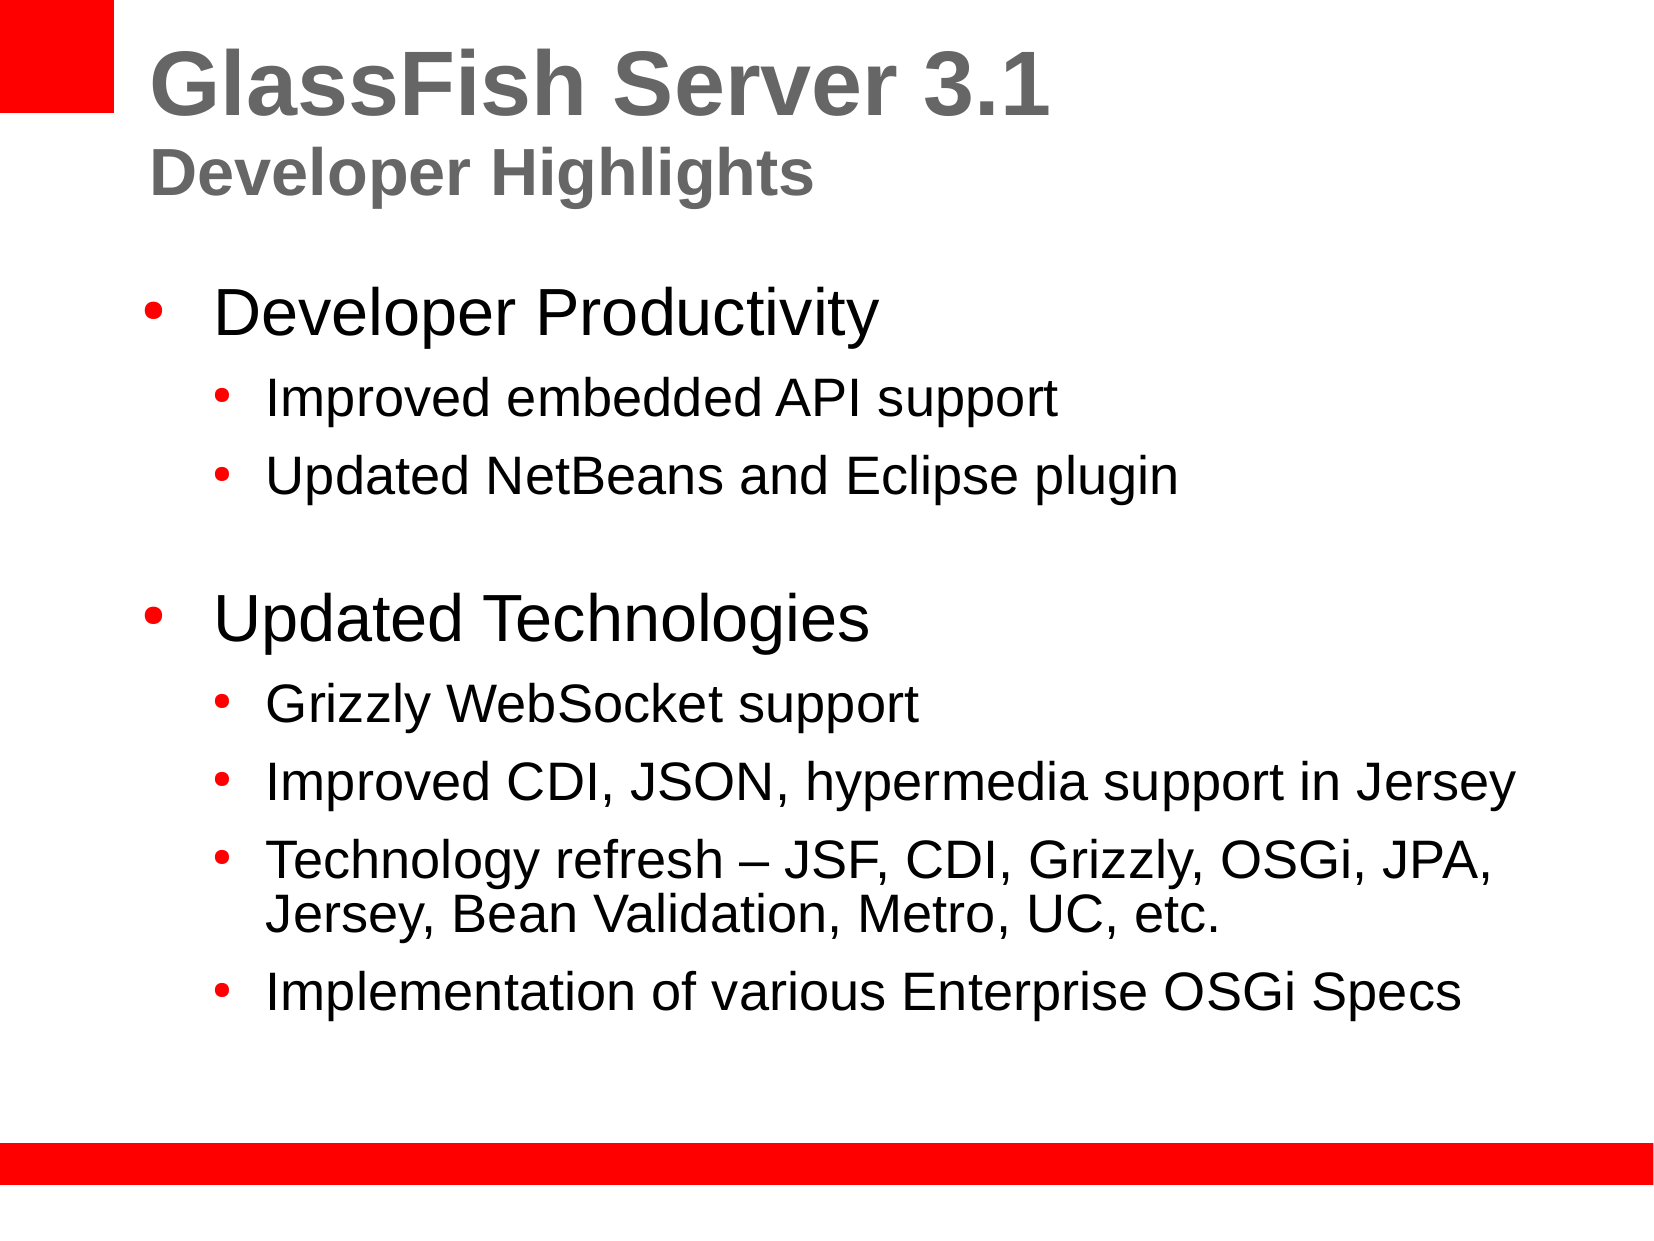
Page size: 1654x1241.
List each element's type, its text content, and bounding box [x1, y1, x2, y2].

list Developer Productivity Improved embedded API support Updated NetBeans and Eclipse plugin Updated Technologies Grizzly WebSocket support Improved CDI, JSON, hypermedia support in Jersey Technology refresh – JSF, CDI, Grizzly, OSGi, JPA, Jersey, Bean Validation, Metro, UC, etc. Implementation of various Enterprise OSGi Specs [124, 282, 1613, 1124]
picture [0, 0, 114, 113]
title GlassFish Server 3.1 Developer Highlights [149, 32, 1595, 211]
picture [0, 1143, 1654, 1185]
